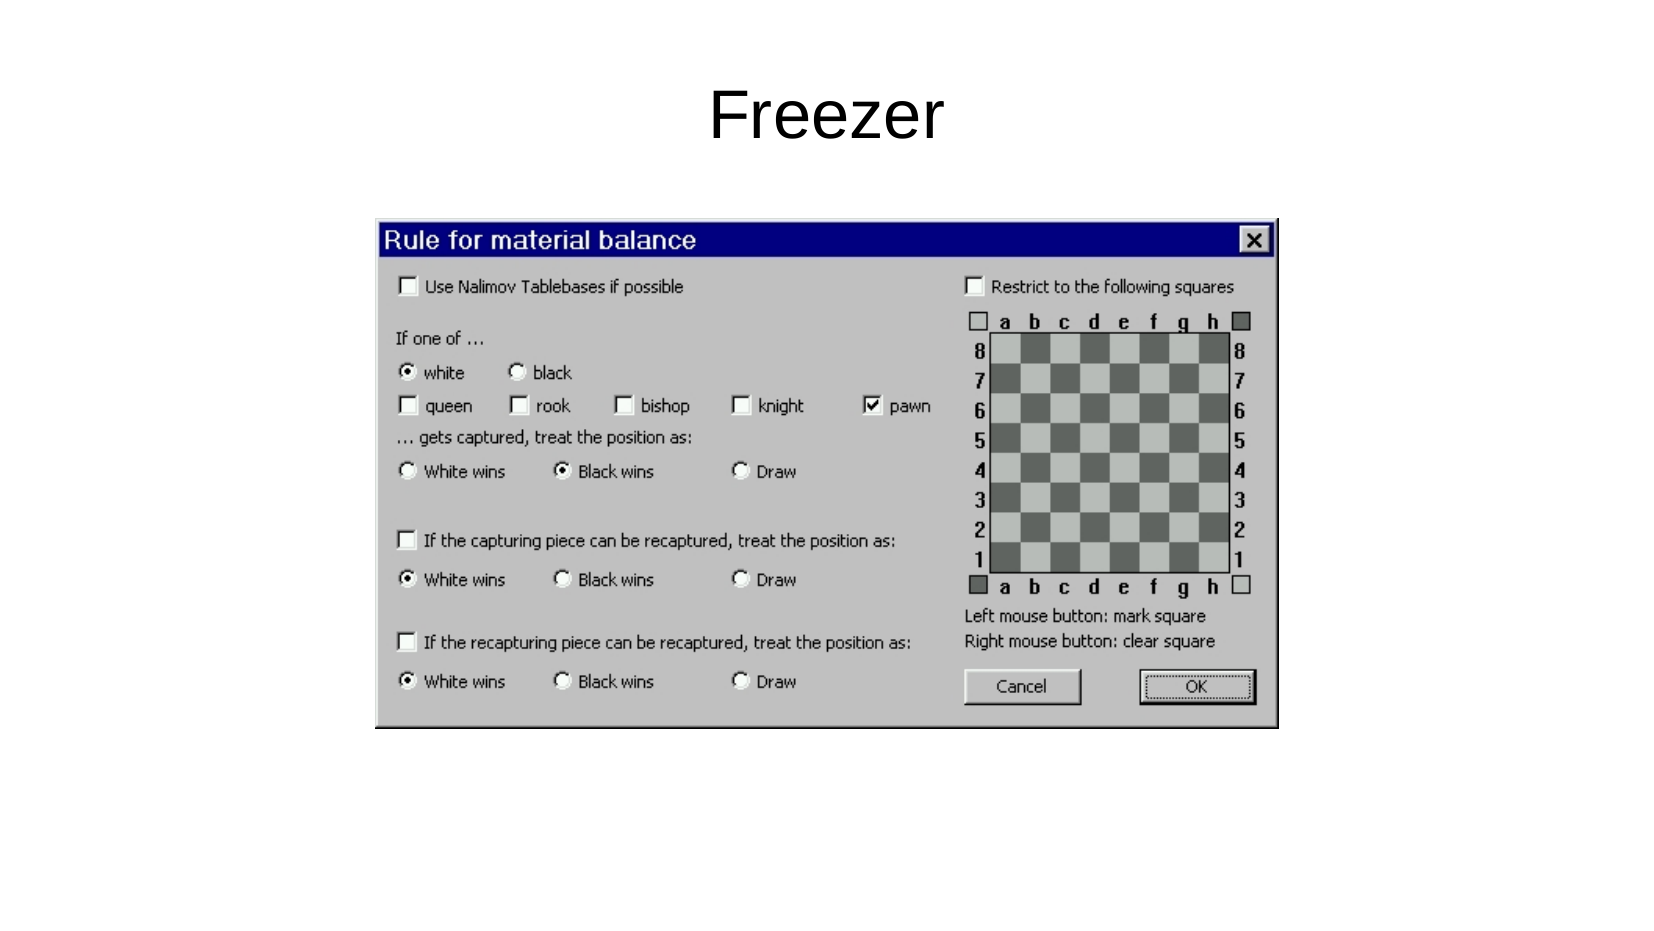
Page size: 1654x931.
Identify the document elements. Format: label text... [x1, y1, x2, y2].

picture [375, 218, 1279, 729]
title Freezer [82, 37, 1571, 193]
